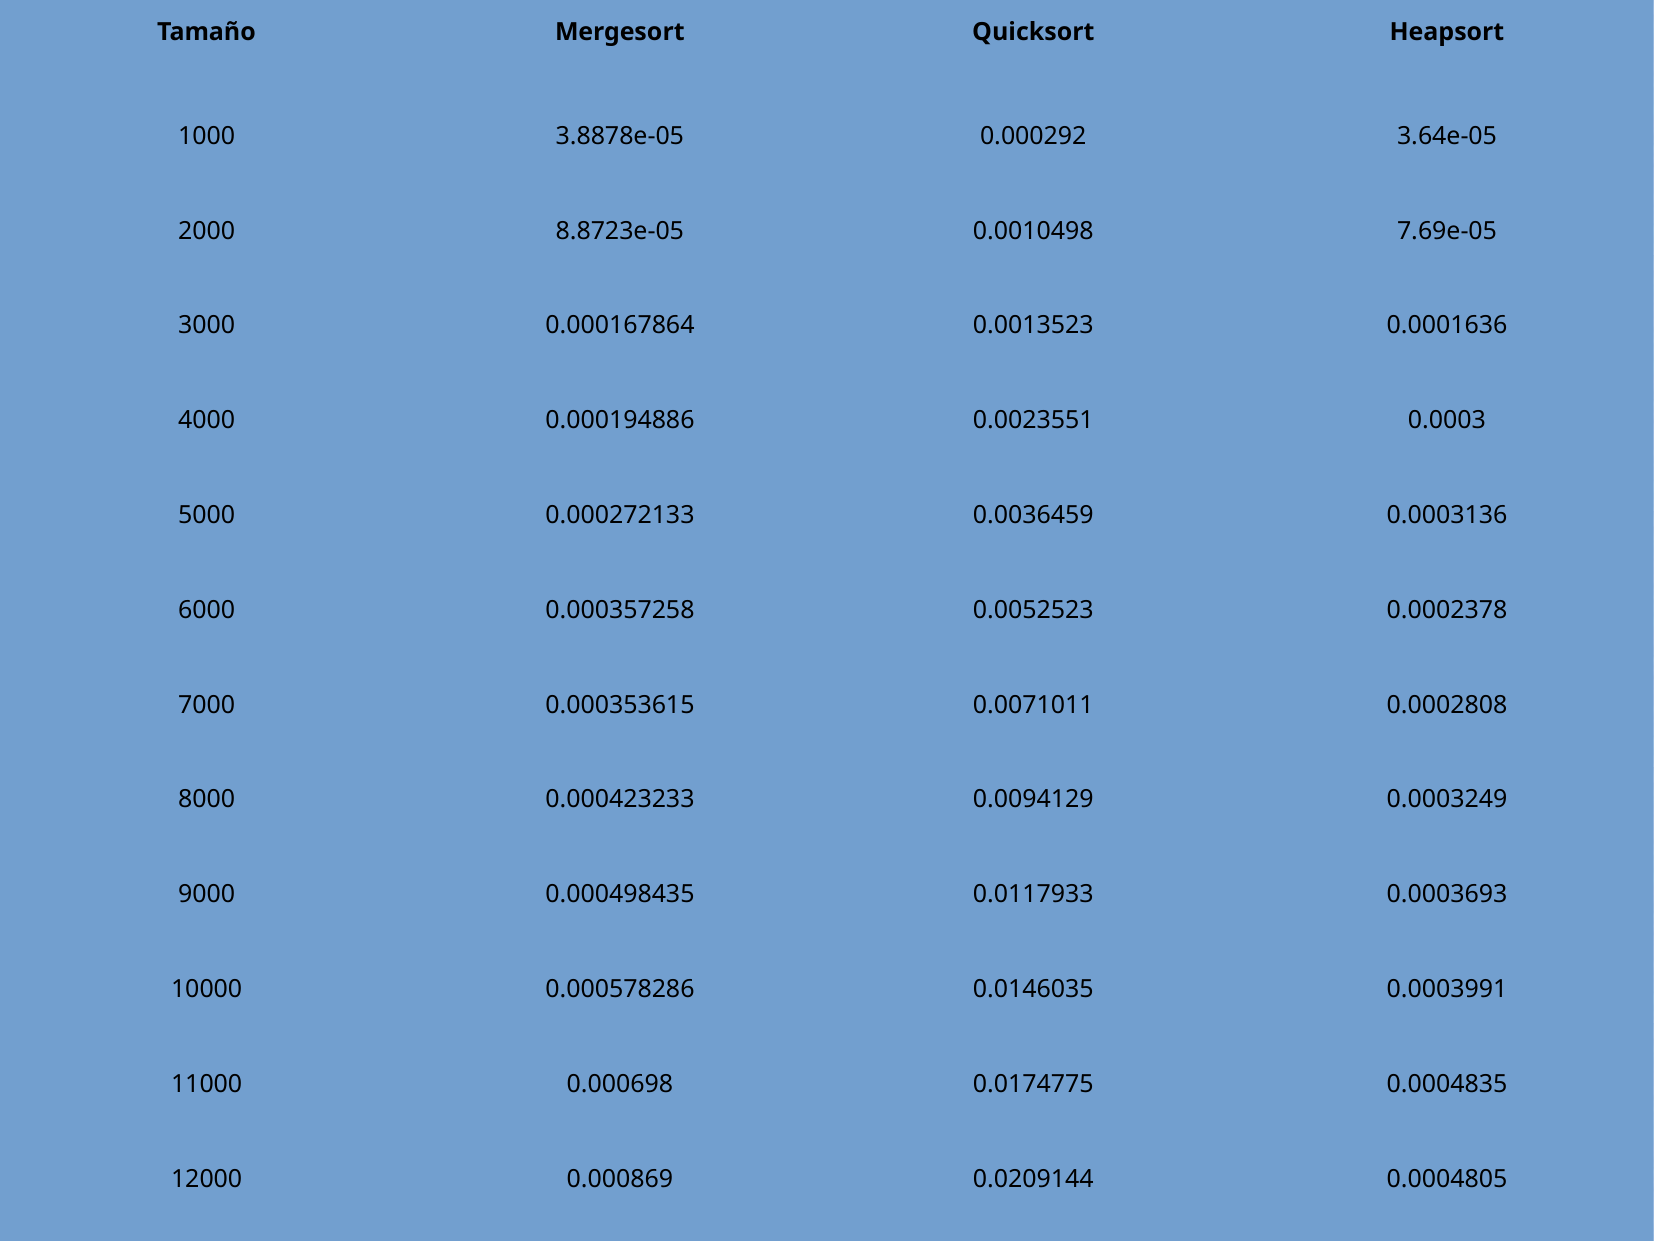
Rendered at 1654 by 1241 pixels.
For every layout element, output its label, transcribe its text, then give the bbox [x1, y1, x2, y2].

table_cell 8000 [0, 768, 413, 862]
table_cell 0.000353615 [413, 673, 827, 768]
table_cell 0.0174775 [827, 1052, 1240, 1147]
table_cell 3000 [0, 294, 413, 389]
table_cell 1000 [0, 104, 413, 199]
table_cell 0.0071011 [827, 673, 1240, 768]
table_cell 8.8723e-05 [413, 199, 827, 294]
table_cell 0.000869 [413, 1147, 827, 1241]
table_cell 3.8878e-05 [413, 104, 827, 199]
table_cell 0.000498435 [413, 862, 827, 957]
table_cell 0.0146035 [827, 957, 1240, 1052]
table_header Heapsort [1240, 0, 1654, 104]
table_cell 10000 [0, 957, 413, 1052]
table_cell 7.69e-05 [1240, 199, 1654, 294]
table_cell 11000 [0, 1052, 413, 1147]
table_cell 0.000578286 [413, 957, 827, 1052]
table_cell 0.0003249 [1240, 768, 1654, 862]
table_cell 0.0003693 [1240, 862, 1654, 957]
table_cell 0.0094129 [827, 768, 1240, 862]
table_cell 0.0023551 [827, 389, 1240, 483]
table_cell 0.0003991 [1240, 957, 1654, 1052]
table_cell 0.000698 [413, 1052, 827, 1147]
table_cell 0.0052523 [827, 578, 1240, 673]
table_cell 0.0004835 [1240, 1052, 1654, 1147]
table_cell 0.0013523 [827, 294, 1240, 389]
table_cell 0.0004805 [1240, 1147, 1654, 1241]
table_cell 3.64e-05 [1240, 104, 1654, 199]
table_cell 0.000357258 [413, 578, 827, 673]
table_cell 2000 [0, 199, 413, 294]
table_cell 4000 [0, 389, 413, 483]
table_cell 0.0036459 [827, 483, 1240, 578]
table_cell 0.000167864 [413, 294, 827, 389]
table_cell 0.0209144 [827, 1147, 1240, 1241]
table_cell 0.0010498 [827, 199, 1240, 294]
table_cell 0.000292 [827, 104, 1240, 199]
table_cell 0.0001636 [1240, 294, 1654, 389]
table_cell 7000 [0, 673, 413, 768]
table_header Tamaño [0, 0, 413, 104]
table_cell 0.000272133 [413, 483, 827, 578]
table_cell 0.000194886 [413, 389, 827, 483]
table_cell 6000 [0, 578, 413, 673]
table_header Mergesort [413, 0, 827, 104]
table_cell 5000 [0, 483, 413, 578]
table_cell 12000 [0, 1147, 413, 1241]
table_cell 0.0002808 [1240, 673, 1654, 768]
table_cell 0.0117933 [827, 862, 1240, 957]
table_cell 0.0003136 [1240, 483, 1654, 578]
table_cell 0.0002378 [1240, 578, 1654, 673]
table_header Quicksort [827, 0, 1240, 104]
table_cell 9000 [0, 862, 413, 957]
table_cell 0.0003 [1240, 389, 1654, 483]
table_cell 0.000423233 [413, 768, 827, 862]
